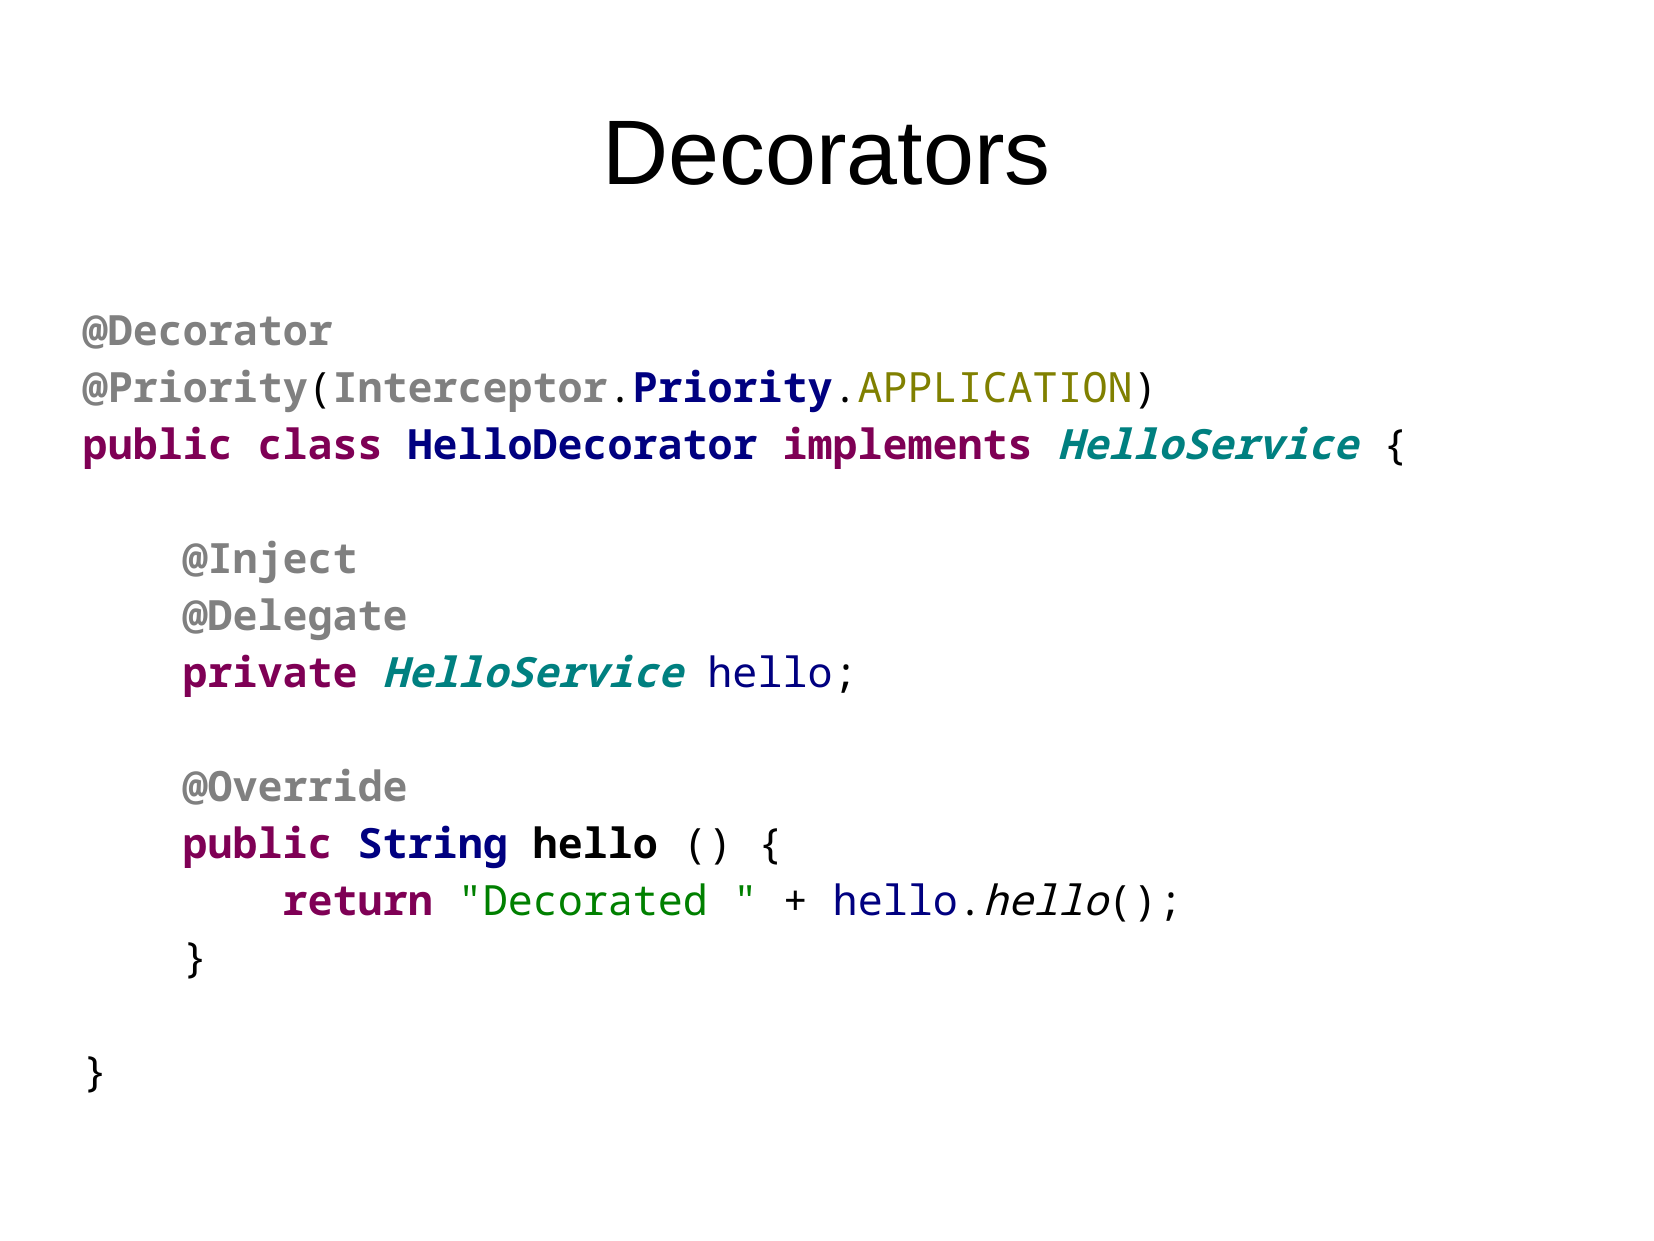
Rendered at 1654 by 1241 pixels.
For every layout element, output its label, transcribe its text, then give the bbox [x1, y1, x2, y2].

list @Decorator @Priority(Interceptor.Priority.APPLICATION) public class HelloDecorator implements HelloService { @Inject @Delegate private HelloService hello; @Override public String hello () { return "Decorated " + hello.hello(); } } [82, 290, 1571, 1109]
title Decorators [82, 49, 1571, 257]
